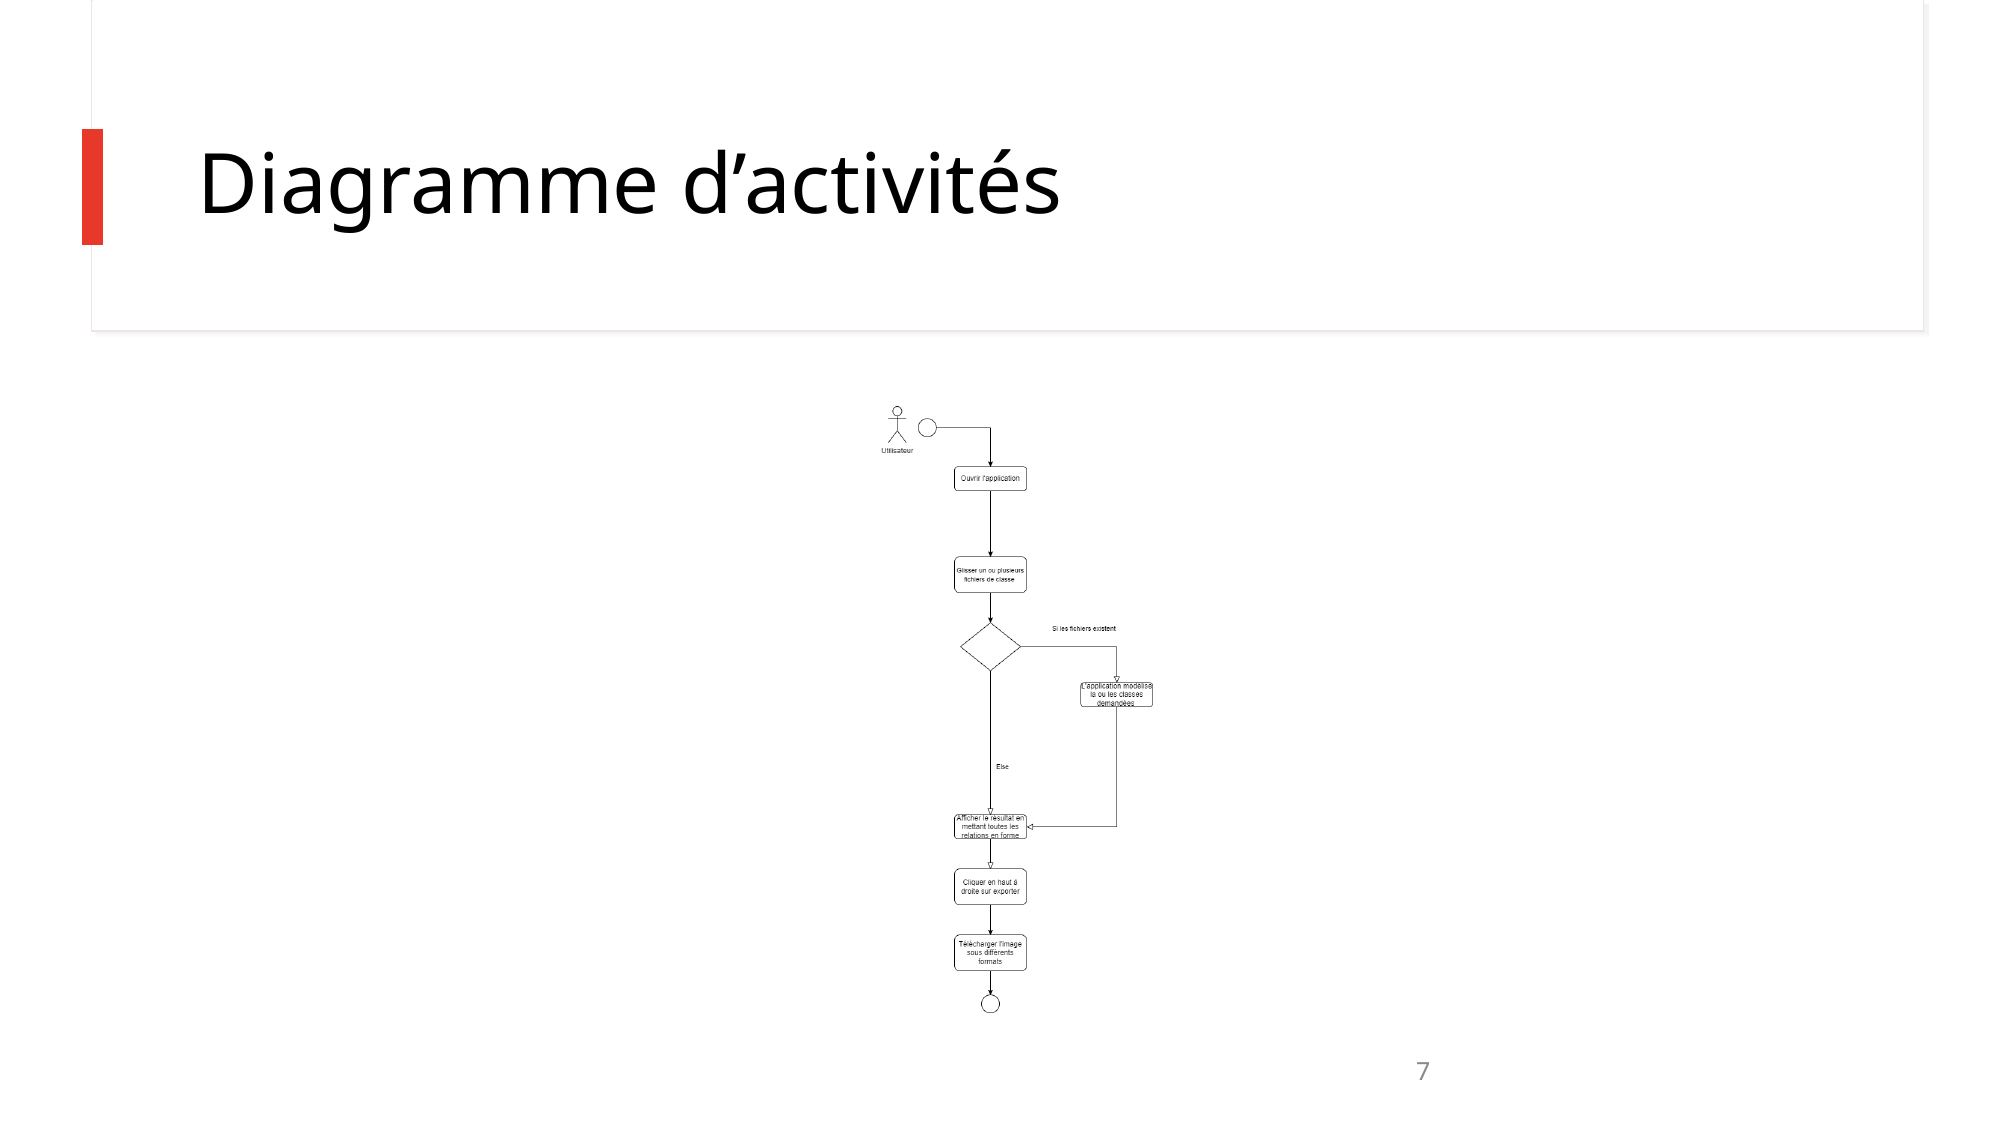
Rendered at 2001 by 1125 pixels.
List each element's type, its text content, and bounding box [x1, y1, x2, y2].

title Diagramme d’activités [183, 90, 1852, 284]
text_box [1401, 1042, 1852, 1103]
picture [881, 406, 1153, 1013]
